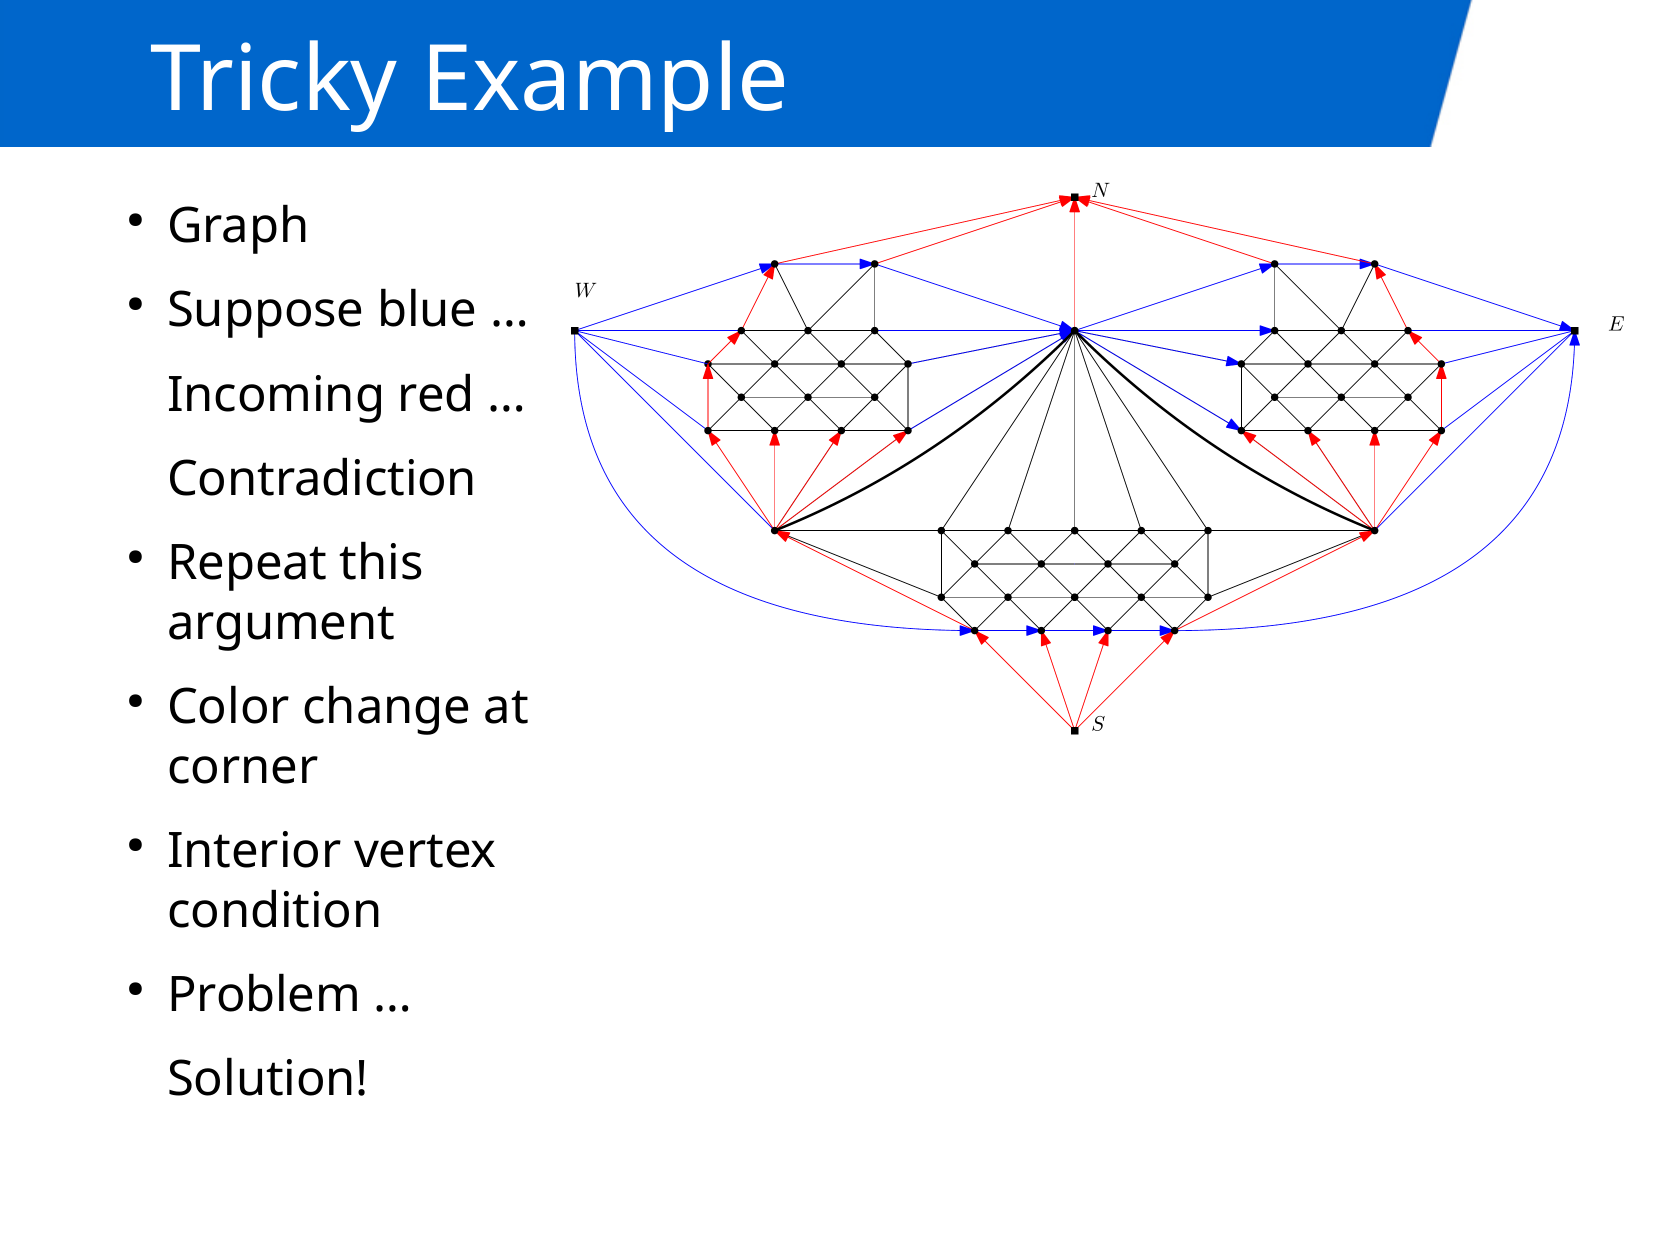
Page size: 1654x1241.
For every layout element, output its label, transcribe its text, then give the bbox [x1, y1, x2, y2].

picture [570, 181, 1625, 736]
title Tricky Example [150, 15, 1456, 136]
picture [0, 0, 1474, 147]
list Graph Suppose blue … Incoming red … Contradiction Repeat this argument Color change at corner Interior vertex condition Problem … Solution! [113, 195, 601, 1118]
